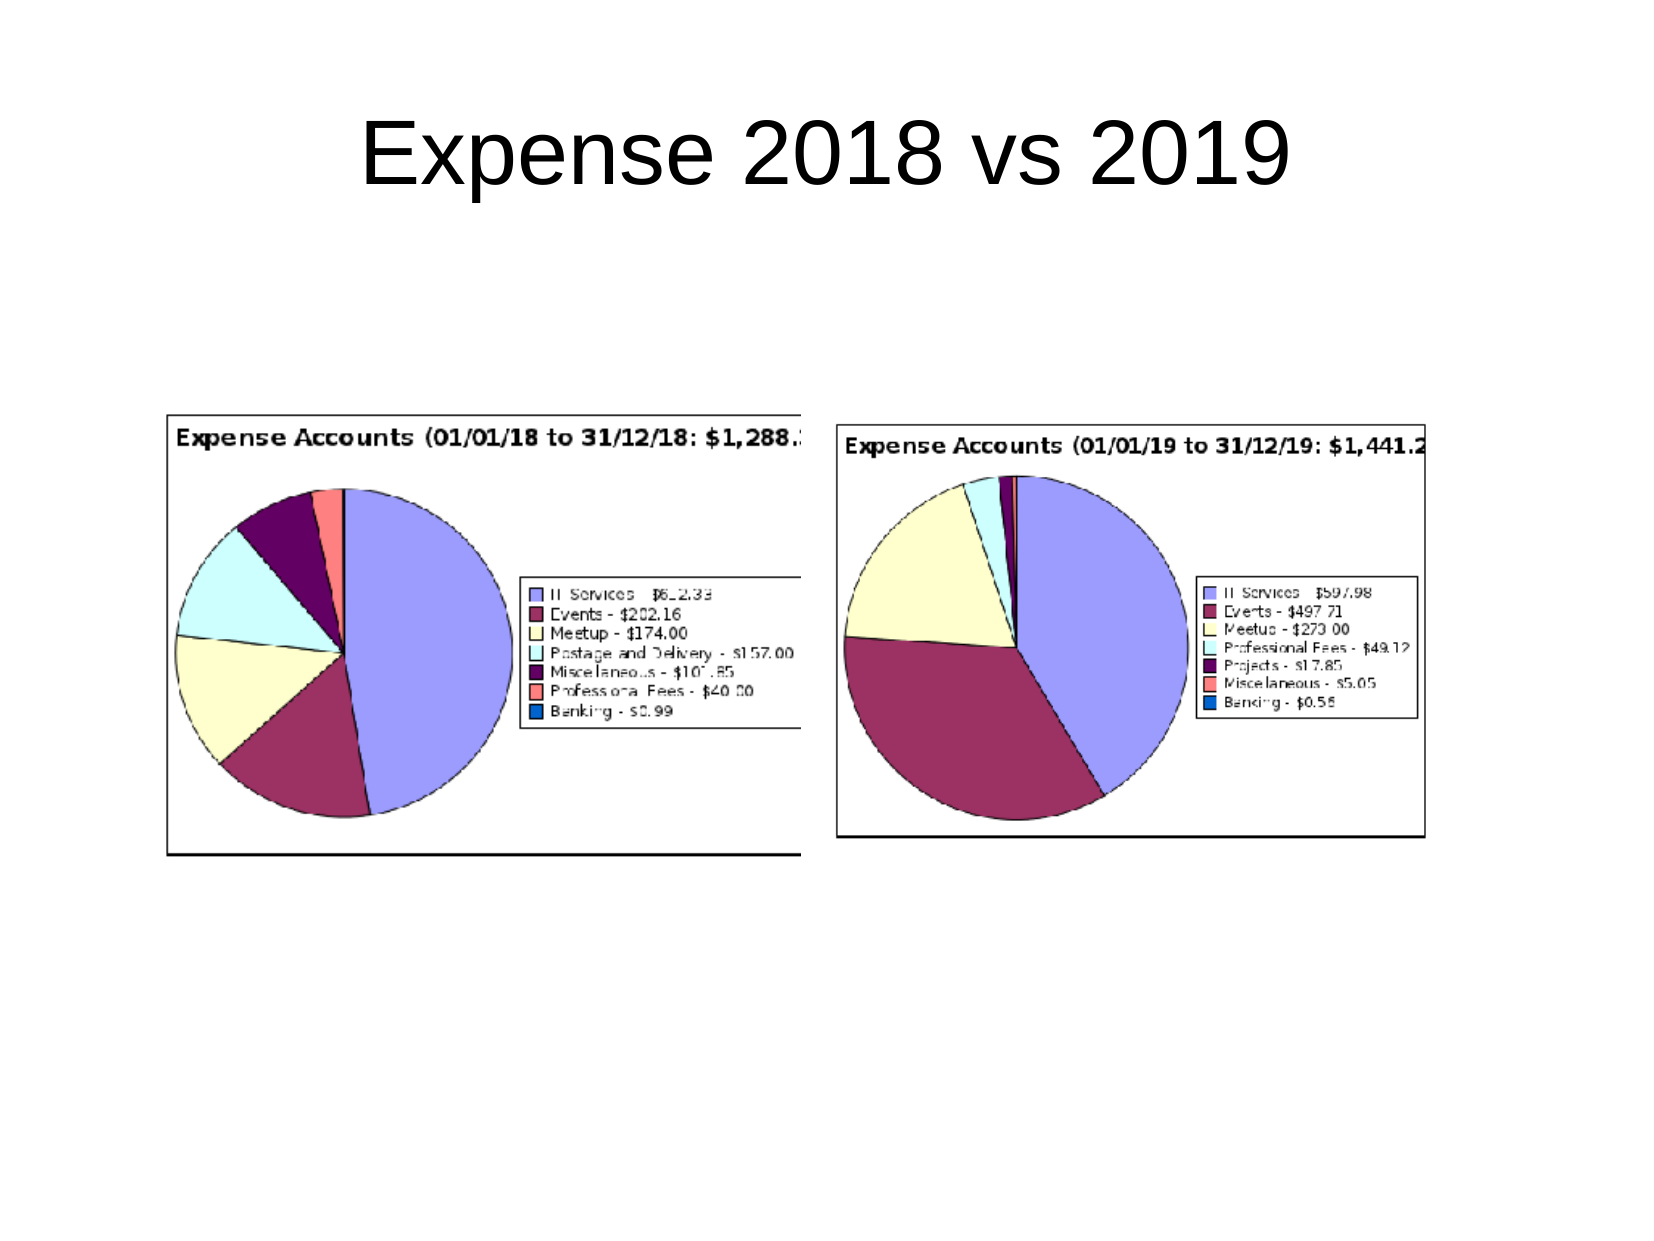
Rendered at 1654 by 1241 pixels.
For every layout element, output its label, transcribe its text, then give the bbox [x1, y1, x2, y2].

title Expense 2018 vs 2019 [82, 49, 1571, 257]
picture [128, 377, 1654, 1241]
